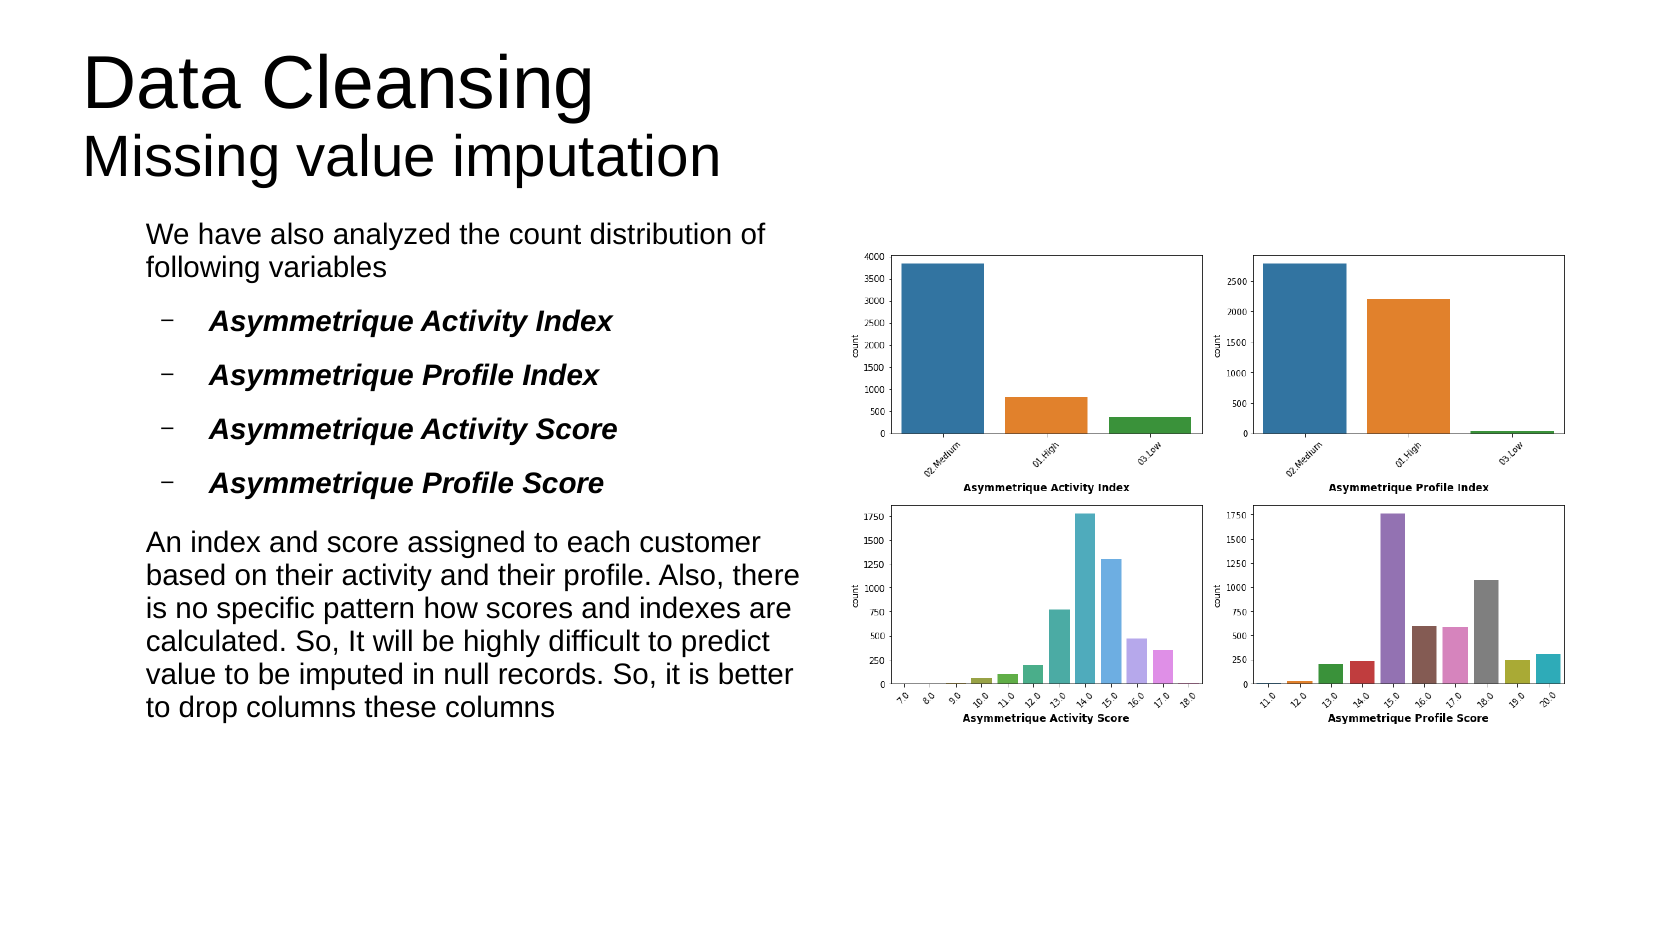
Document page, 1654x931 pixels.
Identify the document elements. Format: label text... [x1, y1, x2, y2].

list We have also analyzed the count distribution of following variables Asymmetrique Activity Index Asymmetrique Profile Index Asymmetrique Activity Score Asymmetrique Profile Score An index and score assigned to each customer based on their activity and their profile. Also, there is no specific pattern how scores and indexes are calculated. So, It will be highly difficult to predict value to be imputed in null records. So, it is better to drop columns these columns [82, 217, 809, 758]
title Data Cleansing Missing value imputation [82, 37, 1571, 193]
picture [845, 246, 1572, 729]
